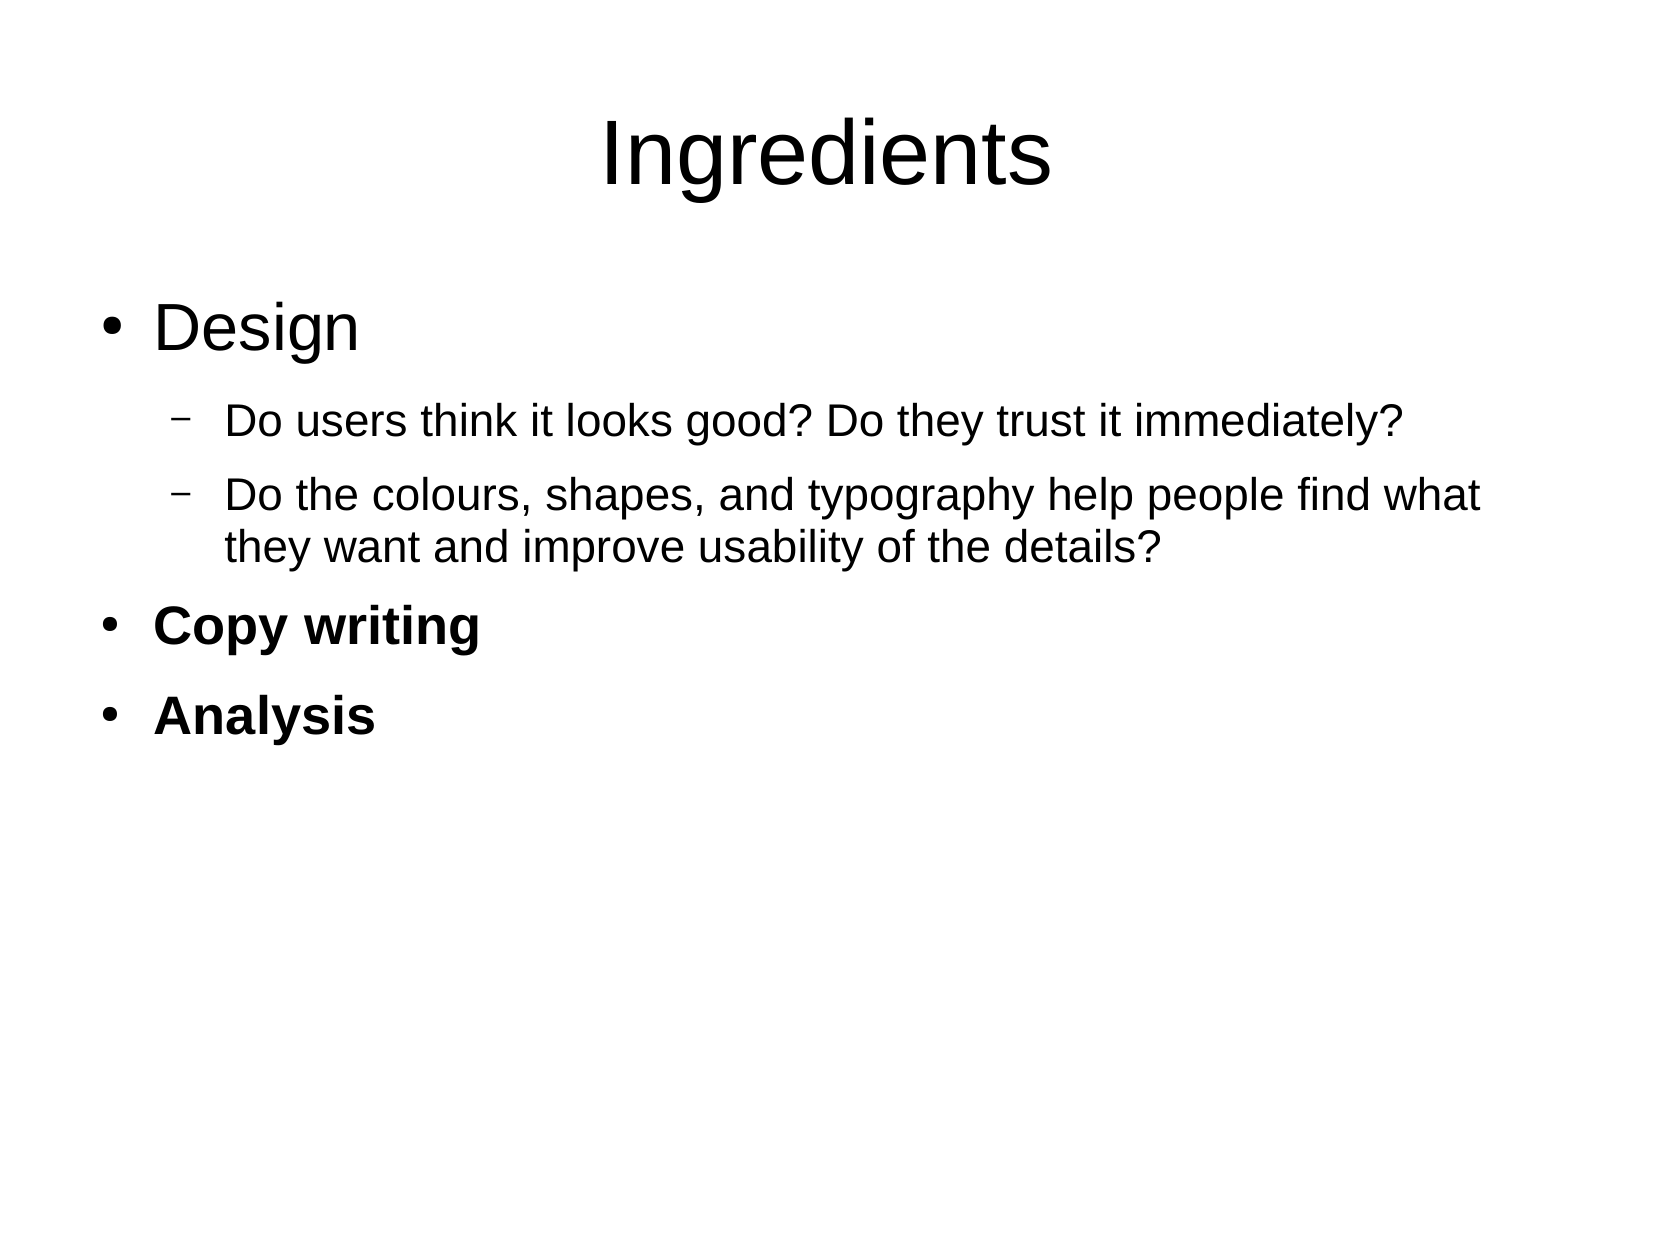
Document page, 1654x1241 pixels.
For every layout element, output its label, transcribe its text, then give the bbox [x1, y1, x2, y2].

title Ingredients [82, 49, 1571, 257]
list Design Do users think it looks good? Do they trust it immediately? Do the colours, shapes, and typography help people find what they want and improve usability of the details? Copy writing Analysis [82, 290, 1571, 1010]
